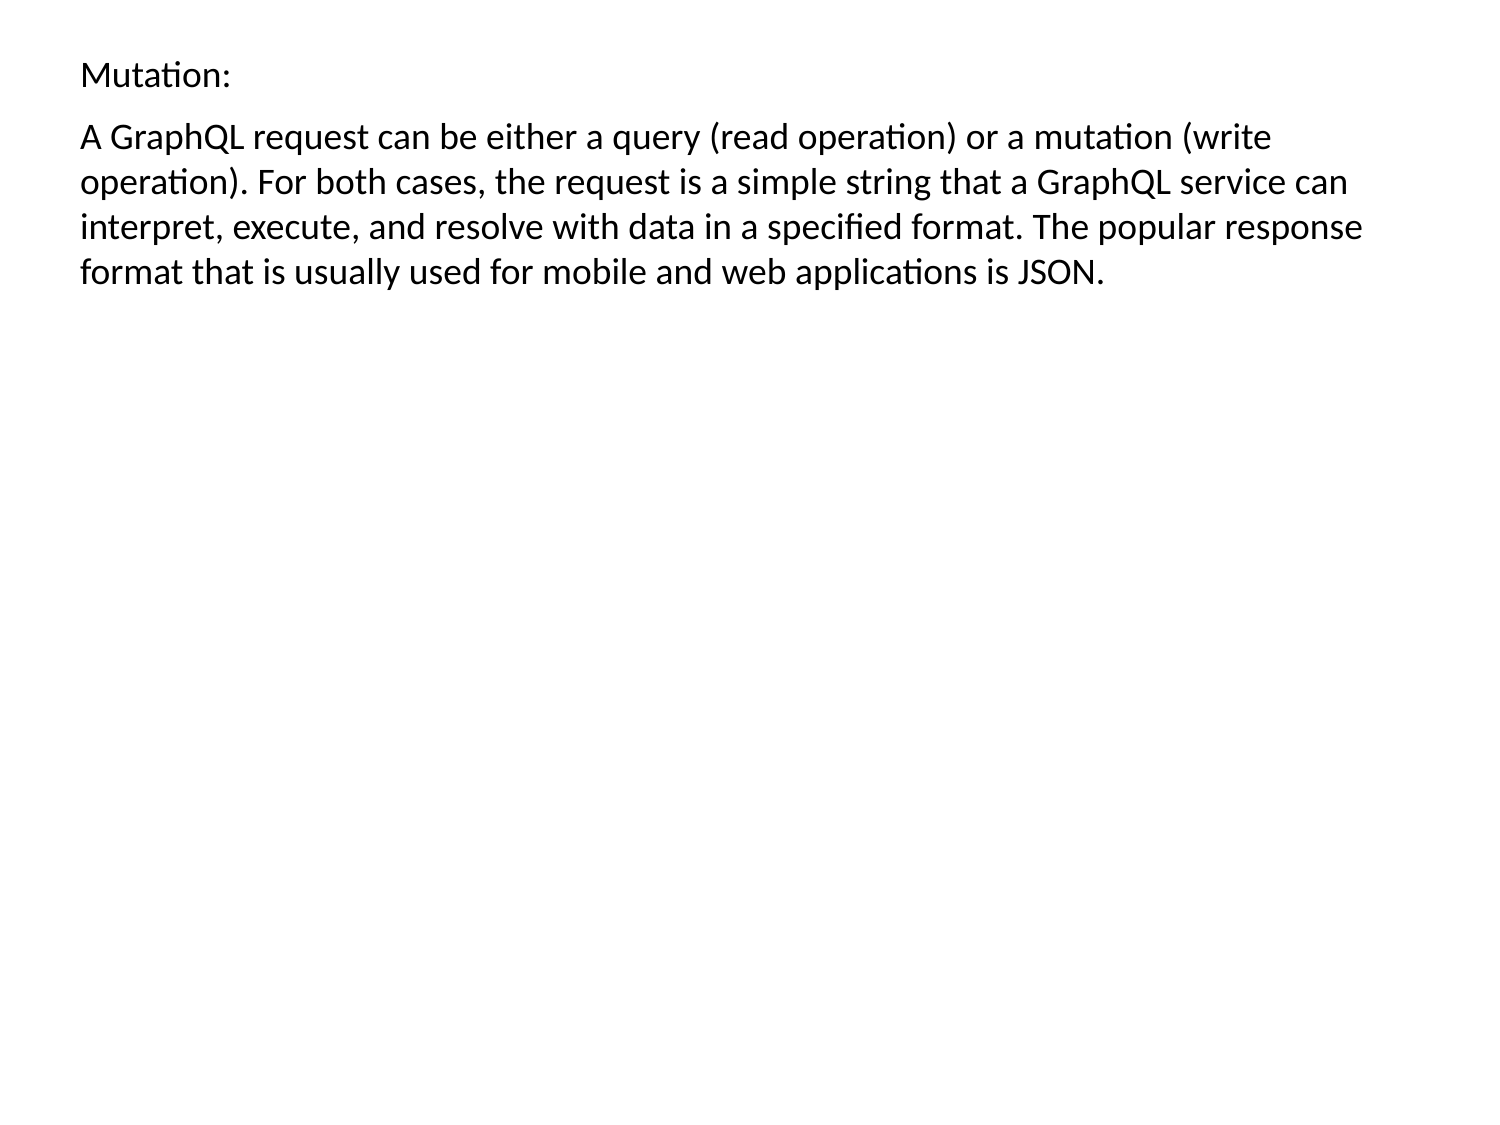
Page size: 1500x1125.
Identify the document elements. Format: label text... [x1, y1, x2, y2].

list Mutation: A GraphQL request can be either a query (read operation) or a mutation (write operation). For both cases, the request is a simple string that a GraphQL service can interpret, execute, and resolve with data in a specified format. The popular response format that is usually used for mobile and web applications is JSON. [64, 42, 1426, 1005]
